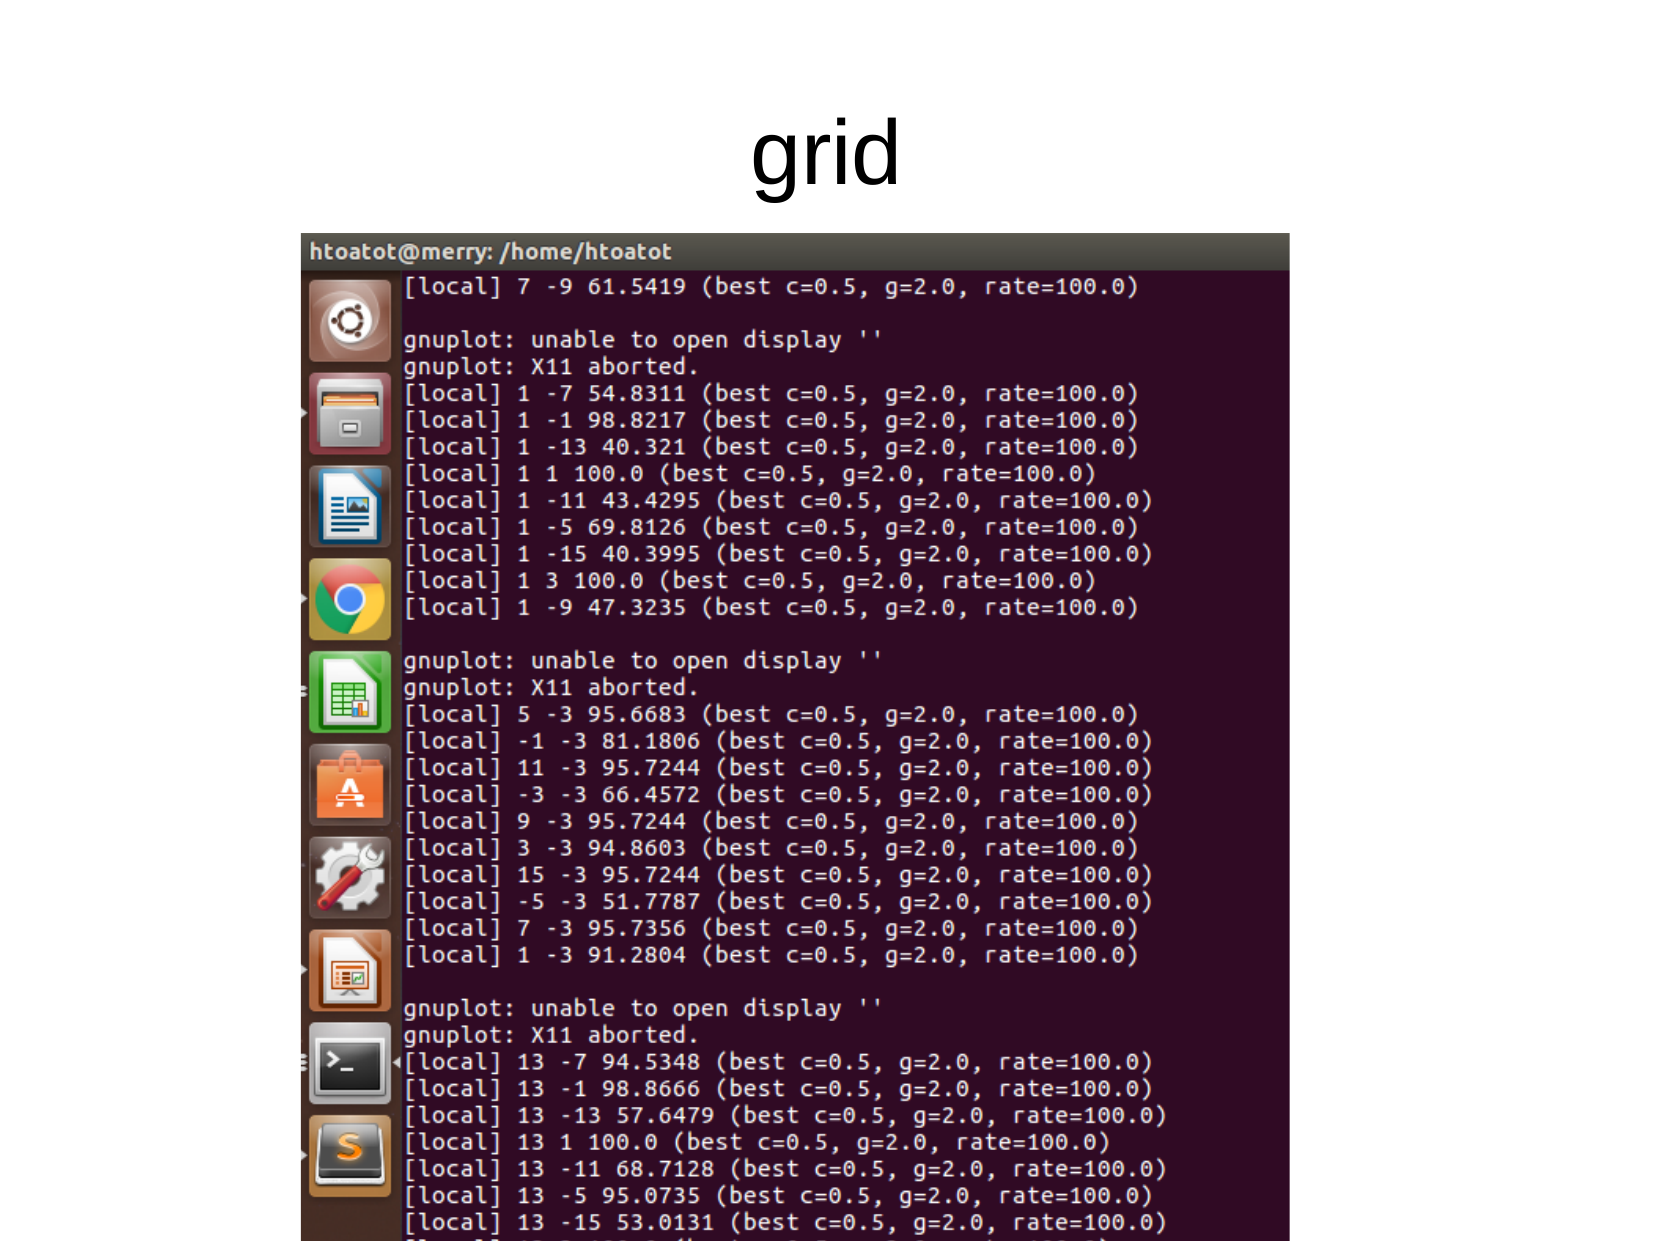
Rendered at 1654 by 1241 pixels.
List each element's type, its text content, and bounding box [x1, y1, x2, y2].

title grid [82, 49, 1571, 257]
picture [300, 233, 1290, 1241]
